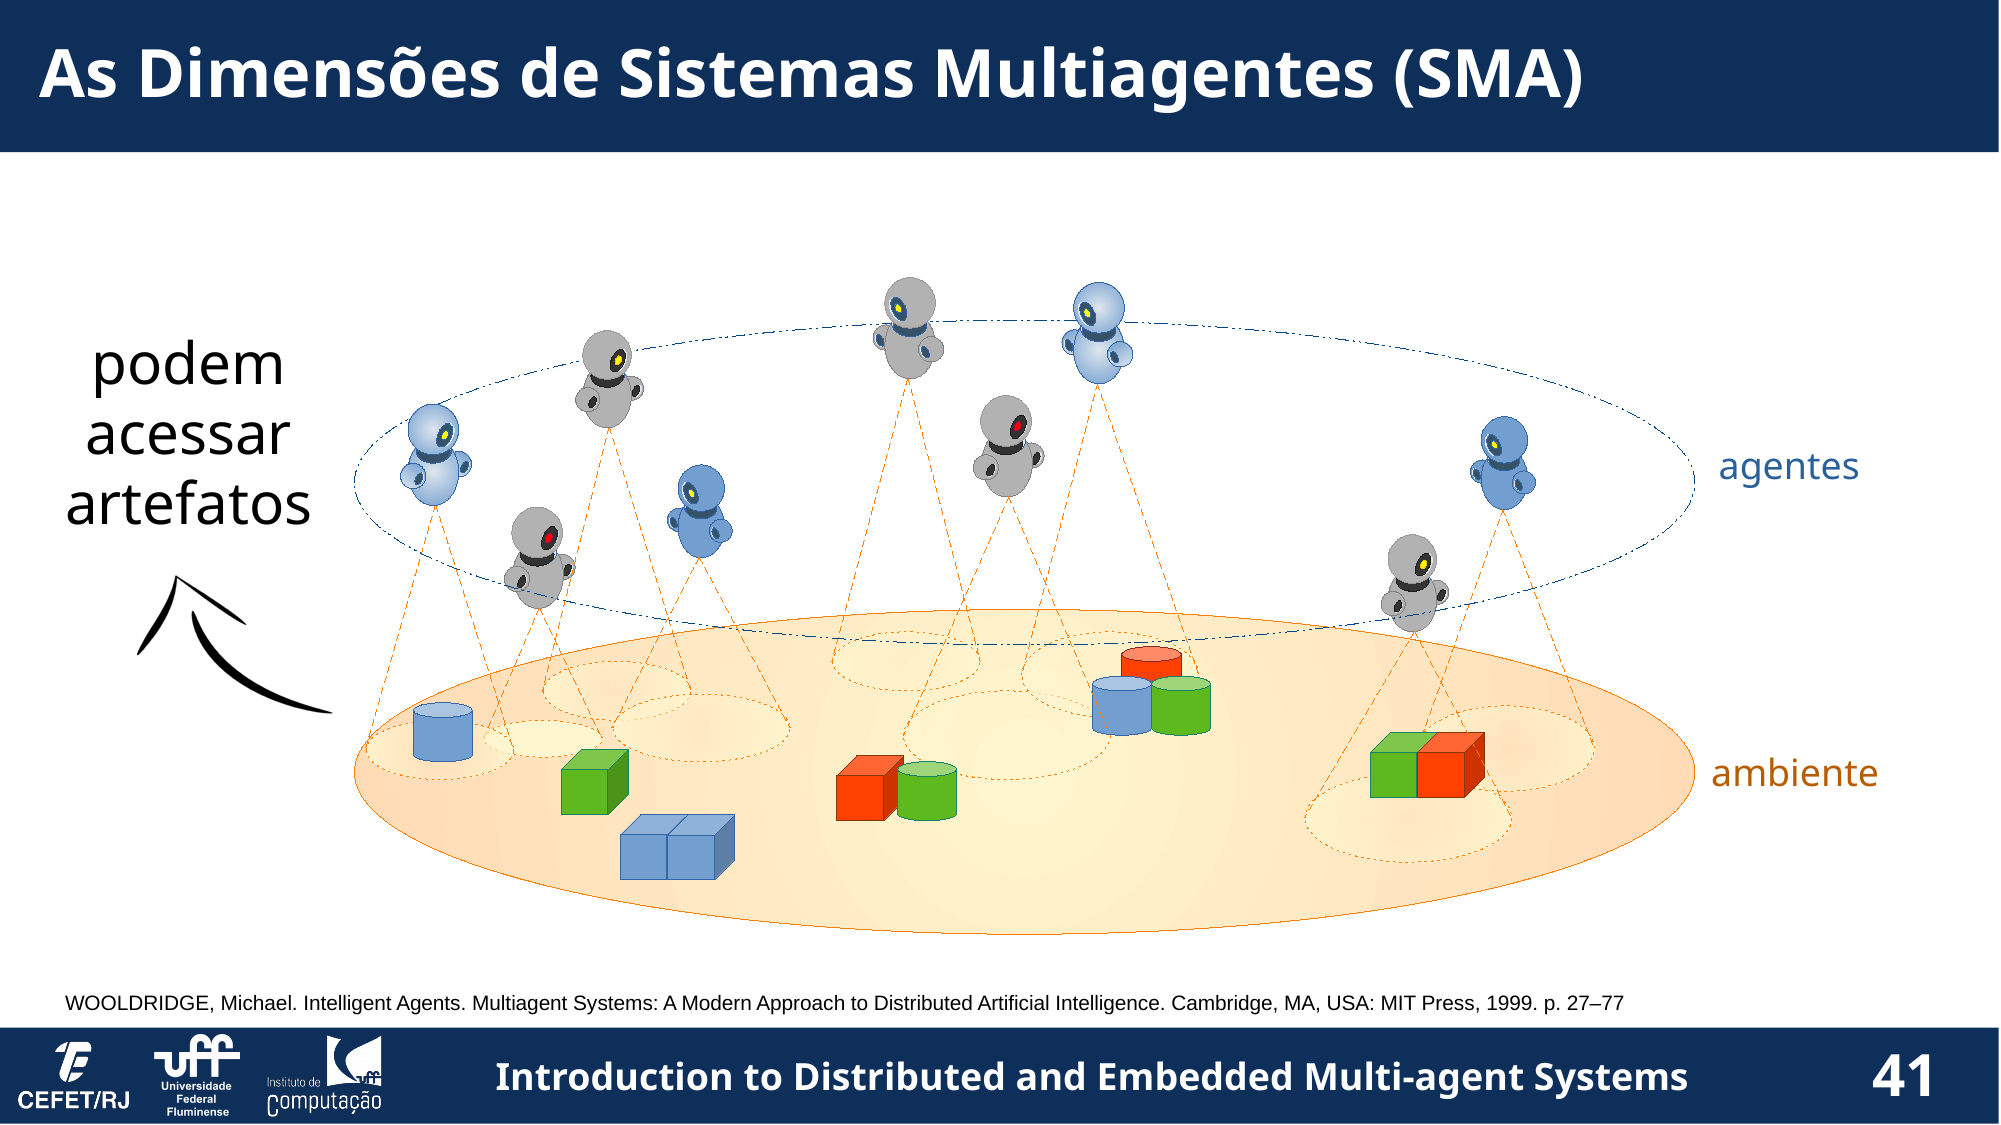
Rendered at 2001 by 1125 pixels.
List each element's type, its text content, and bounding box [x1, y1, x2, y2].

text_box [1470, 416, 1536, 510]
picture [116, 564, 334, 782]
text_box As Dimensões de Sistemas Multiagentes (SMA) [25, 23, 1999, 119]
text_box [1381, 534, 1449, 632]
text_box agentes [1612, 434, 1967, 495]
text_box [1061, 282, 1133, 384]
text_box [354, 609, 1684, 935]
picture [153, 1033, 241, 1121]
text_box [575, 330, 644, 428]
text_box [973, 395, 1045, 497]
text_box [504, 507, 576, 609]
text_box WOOLDRIDGE, Michael. Intelligent Agents. Multiagent Systems: A Modern Approach to Distributed Artificial Intelligence. Cambridge, MA, USA: MIT Press, 1999. p. 27–77 [50, 982, 1969, 1023]
text_box ambiente [1618, 741, 1973, 802]
text_box podem acessar artefatos [0, 318, 396, 544]
picture [18, 1021, 129, 1125]
text_box [400, 404, 472, 506]
picture [265, 1033, 383, 1117]
text_box [667, 464, 733, 558]
text_box [873, 277, 944, 379]
